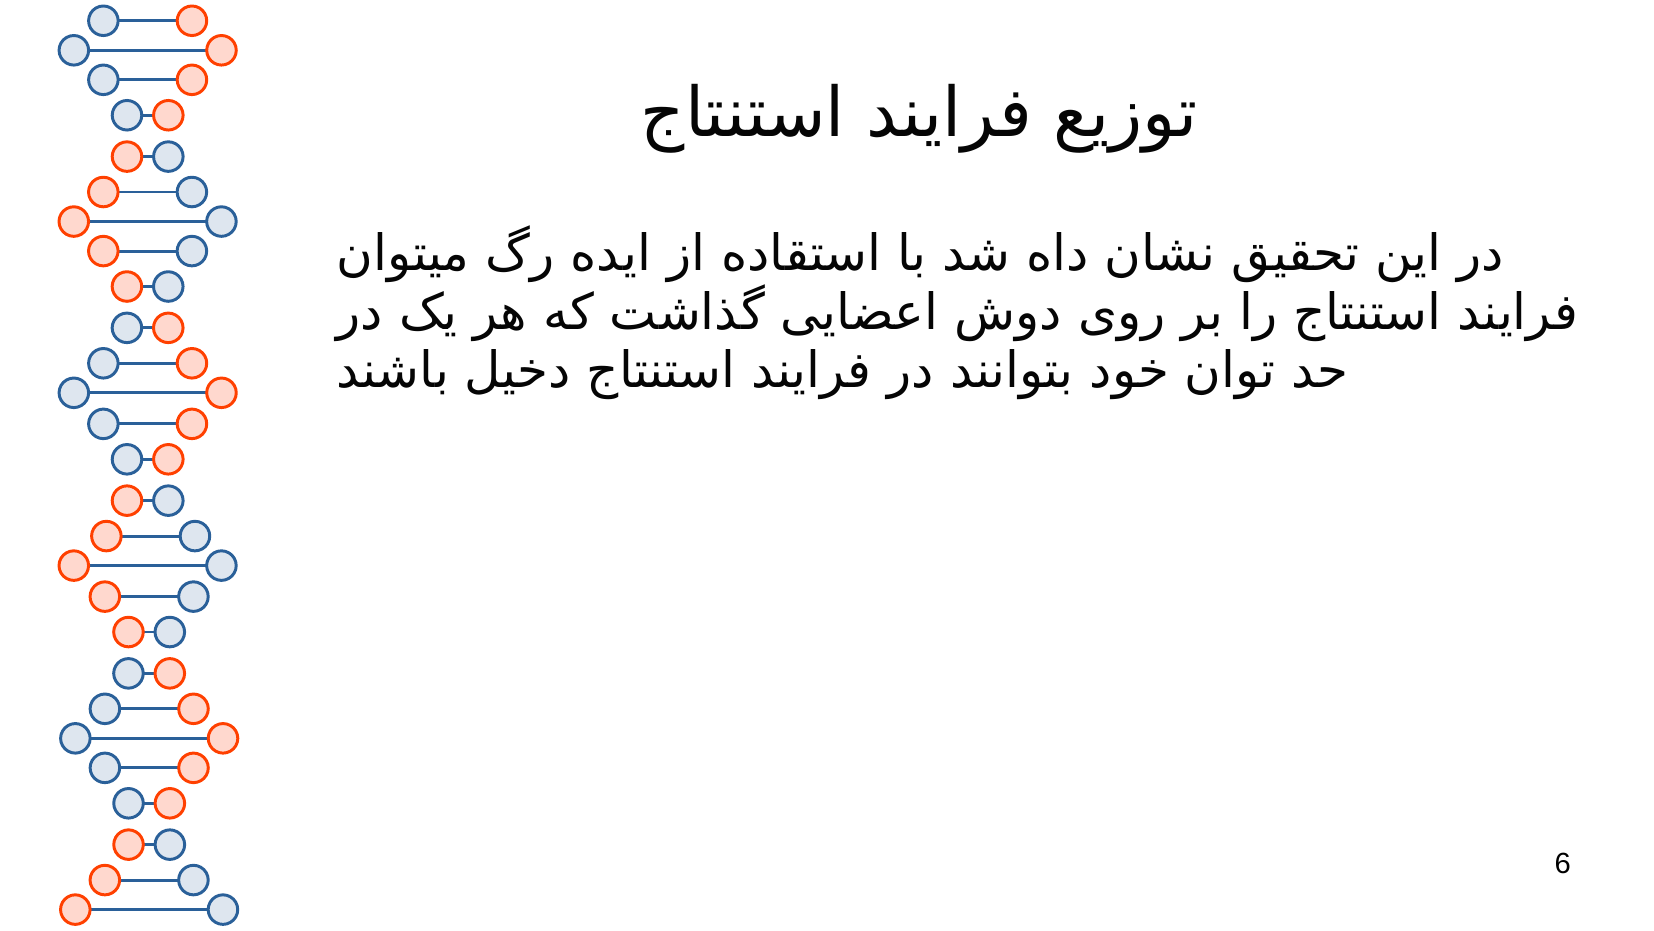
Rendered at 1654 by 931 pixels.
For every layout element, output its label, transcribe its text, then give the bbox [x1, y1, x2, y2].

list در این تحقیق نشان داه شد با استقاده از ایده رگ میتوان فرایند استنتاج را بر روی دوش اعضایی گذاشت که هر یک در حد توان خود بتوانند در فرایند استنتاج دخیل باشند [265, 224, 1595, 764]
title توزیع فرایند استنتاج [265, 35, 1595, 189]
